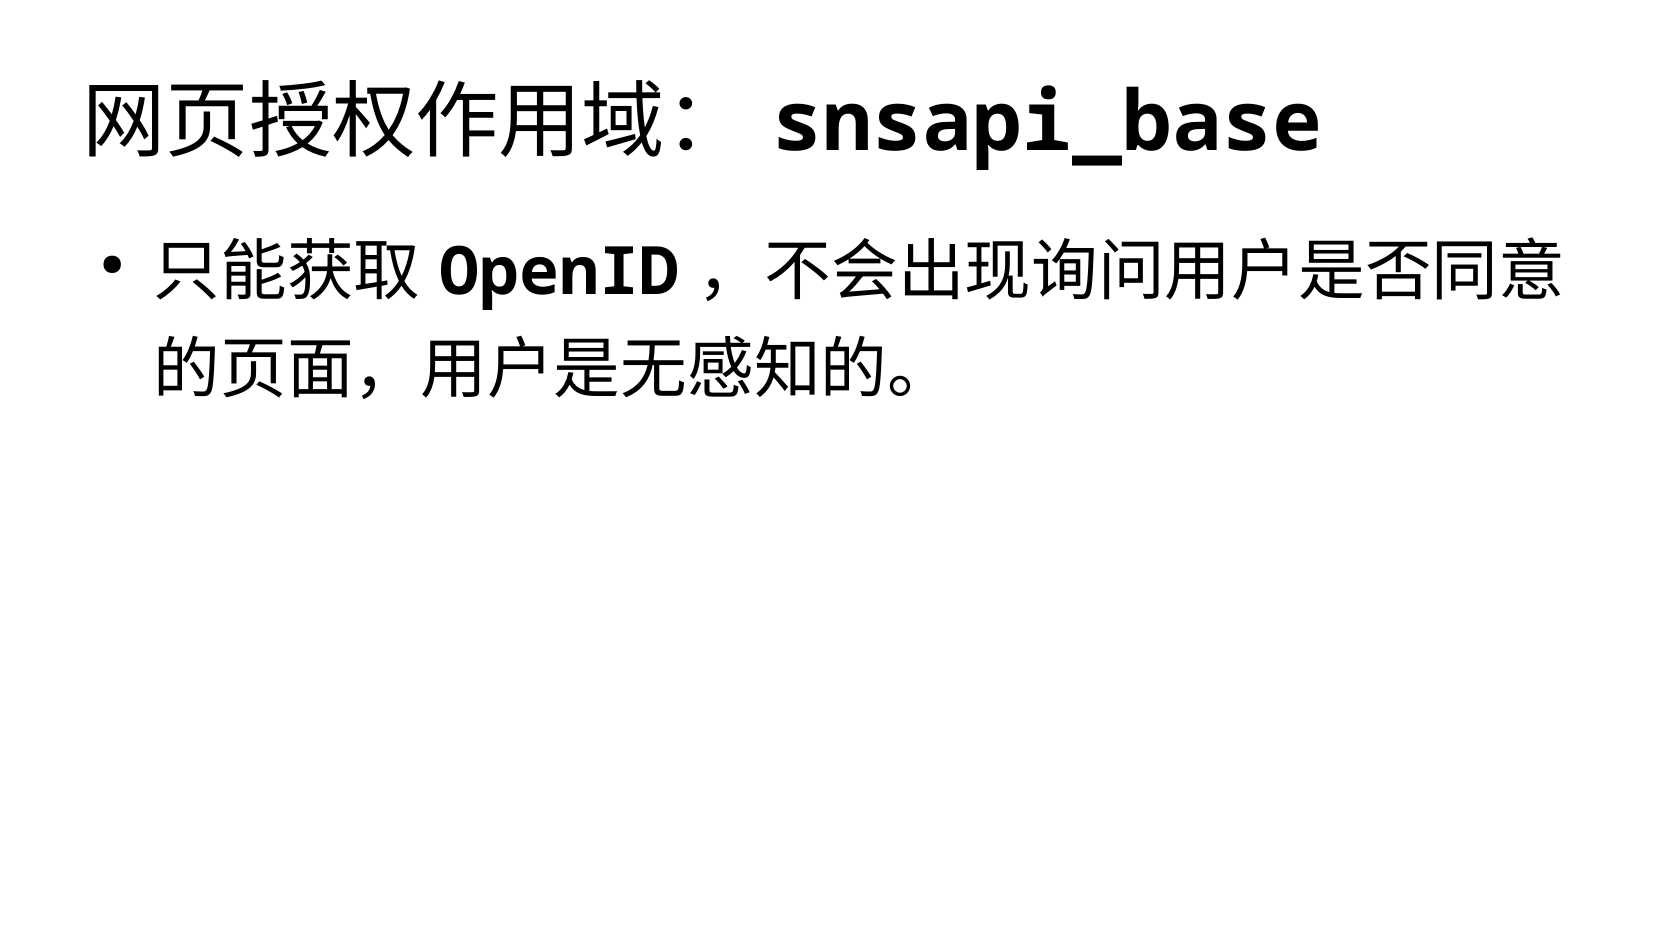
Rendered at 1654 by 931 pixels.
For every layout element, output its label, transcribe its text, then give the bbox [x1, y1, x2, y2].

title 网页授权作用域：snsapi_base [82, 37, 1571, 193]
list 只能获取OpenID，不会出现询问用户是否同意的页面，用户是无感知的。 [82, 217, 1571, 848]
